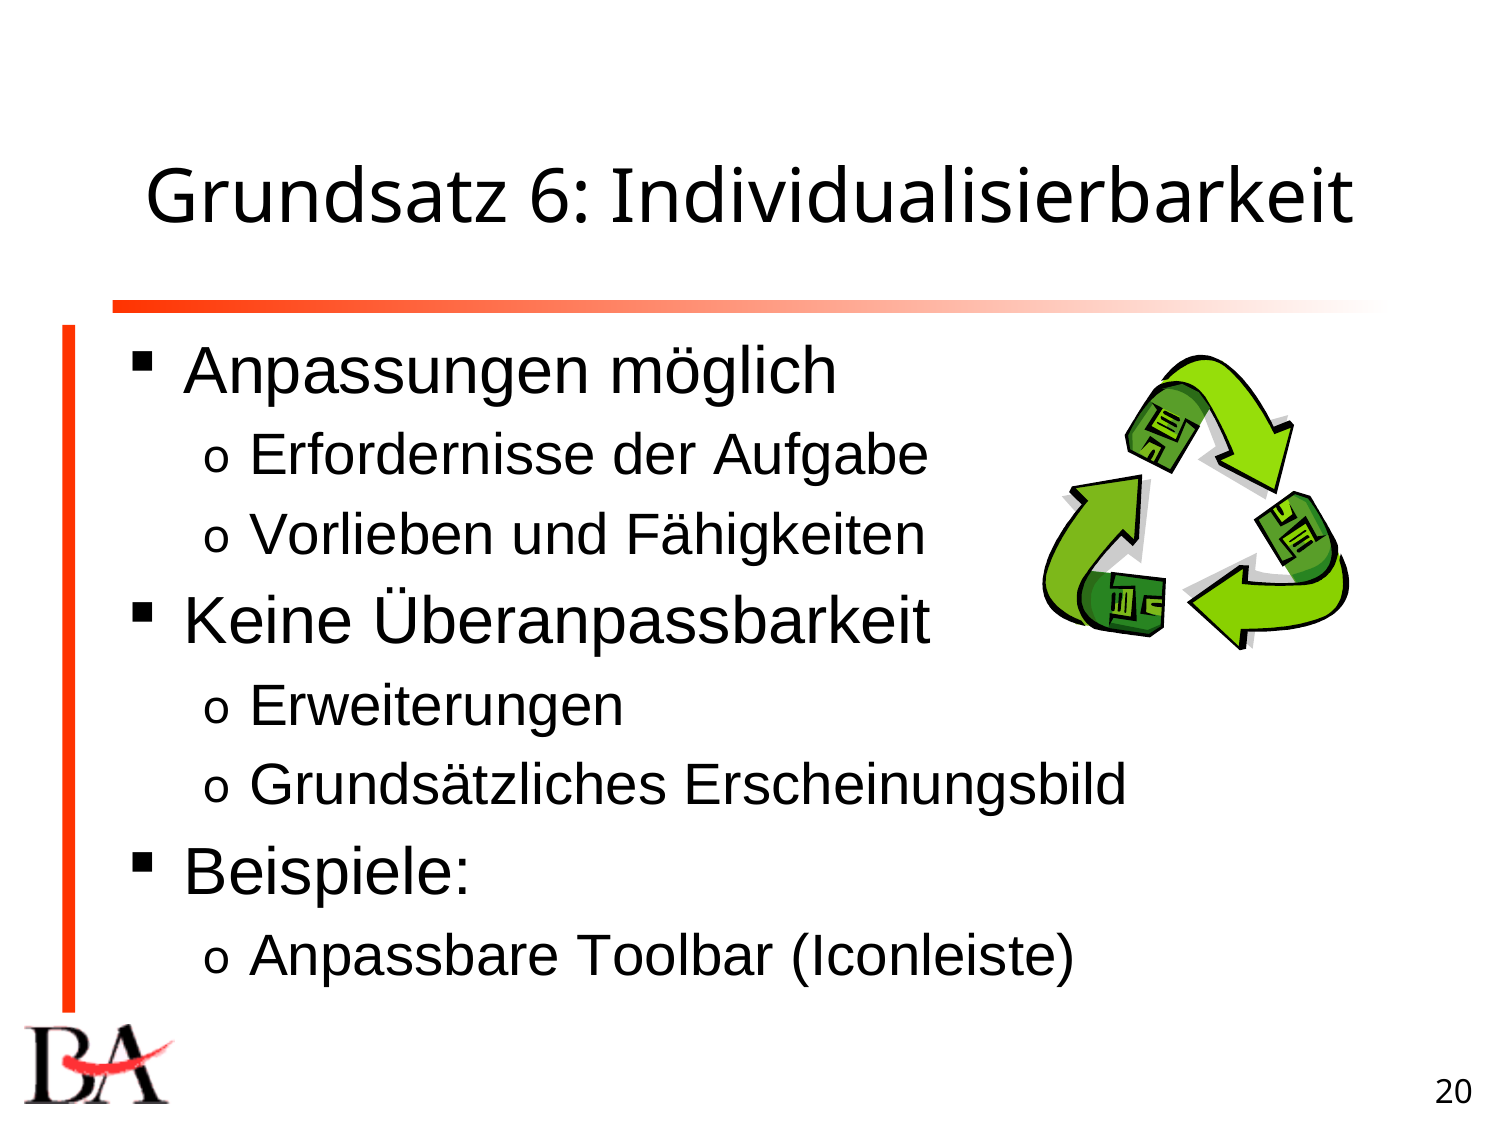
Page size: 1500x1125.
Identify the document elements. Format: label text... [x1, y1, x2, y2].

picture [1037, 350, 1355, 656]
picture [24, 1024, 175, 1104]
list Anpassungen möglich Erfordernisse der Aufgabe Vorlieben und Fähigkeiten Keine Überanpassbarkeit Erweiterungen Grundsätzliches Erscheinungsbild Beispiele: Anpassbare Toolbar (Iconleiste) [112, 324, 1388, 1051]
title Grundsatz 6: Individualisierbarkeit [112, 80, 1388, 308]
